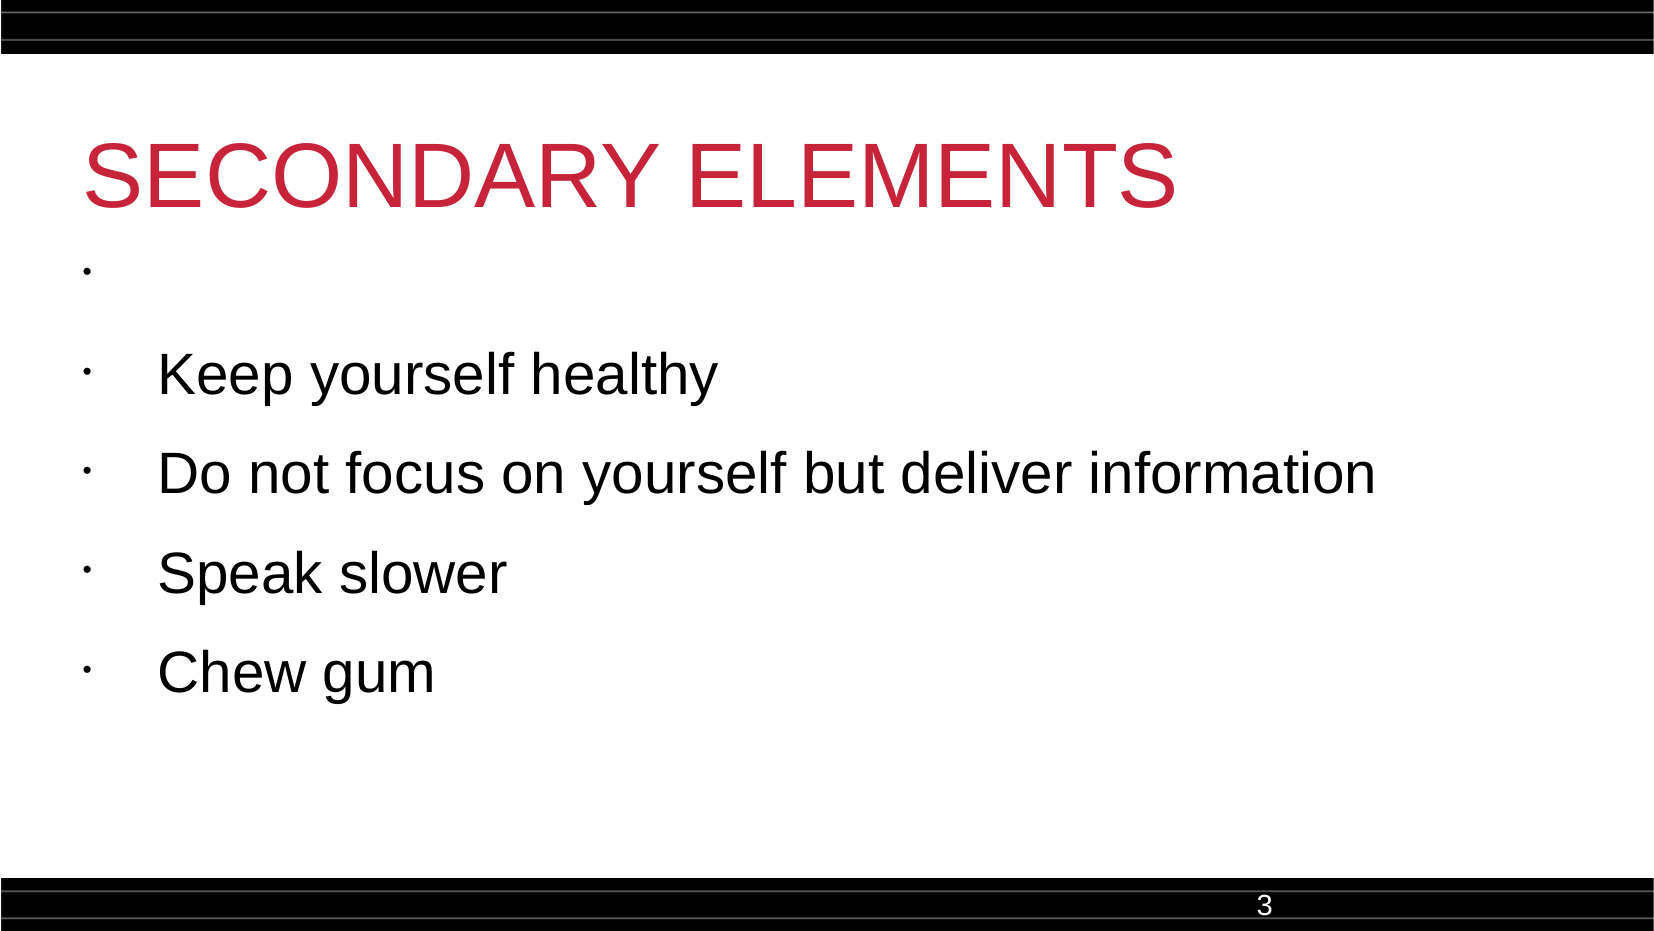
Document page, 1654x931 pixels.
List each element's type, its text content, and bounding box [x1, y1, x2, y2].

list Keep yourself healthy Do not focus on yourself but deliver information Speak slower Chew gum [82, 236, 1571, 793]
title SECONDARY ELEMENTS [82, 92, 1571, 236]
